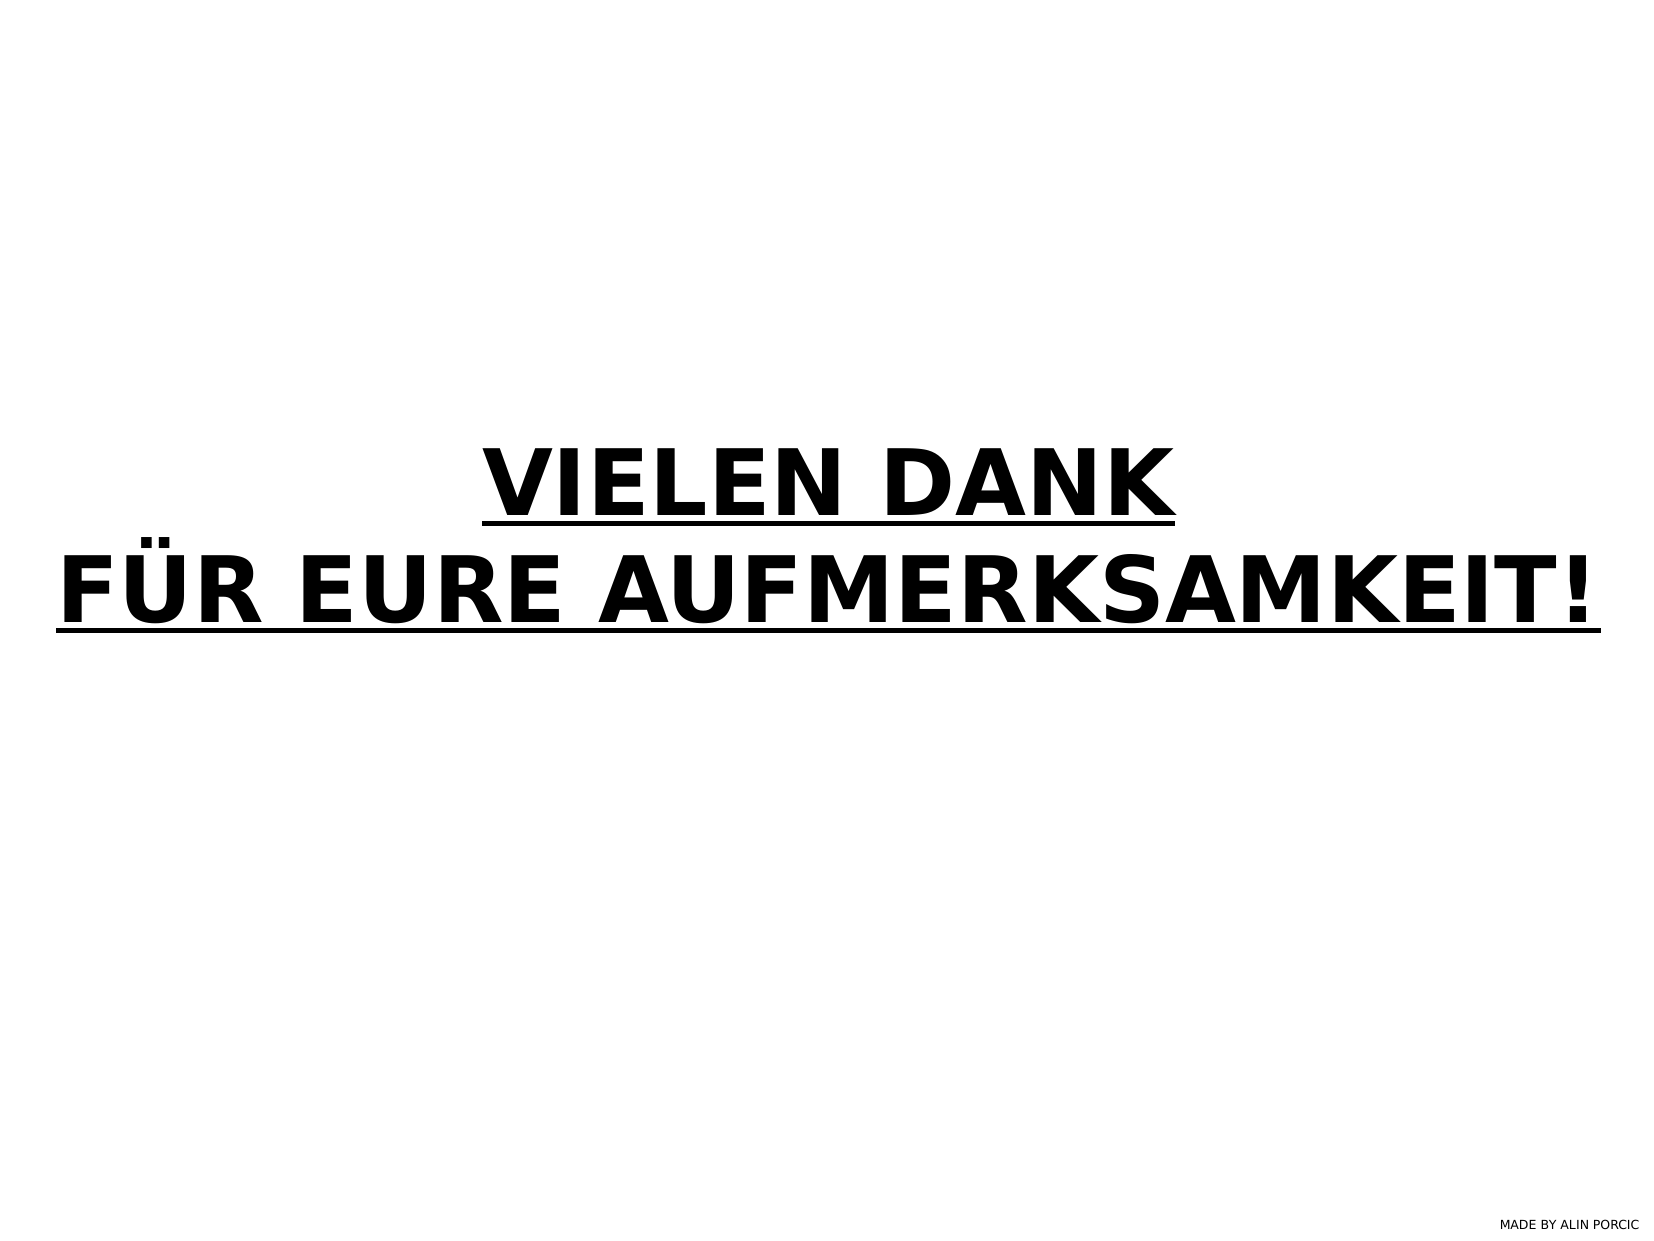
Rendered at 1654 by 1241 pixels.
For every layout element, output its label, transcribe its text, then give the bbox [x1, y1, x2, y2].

text_box MADE BY ALIN PORCIC [1485, 1210, 1654, 1241]
title VIELEN DANK FÜR EURE AUFMERKSAMKEIT! [3, 45, 1654, 1030]
